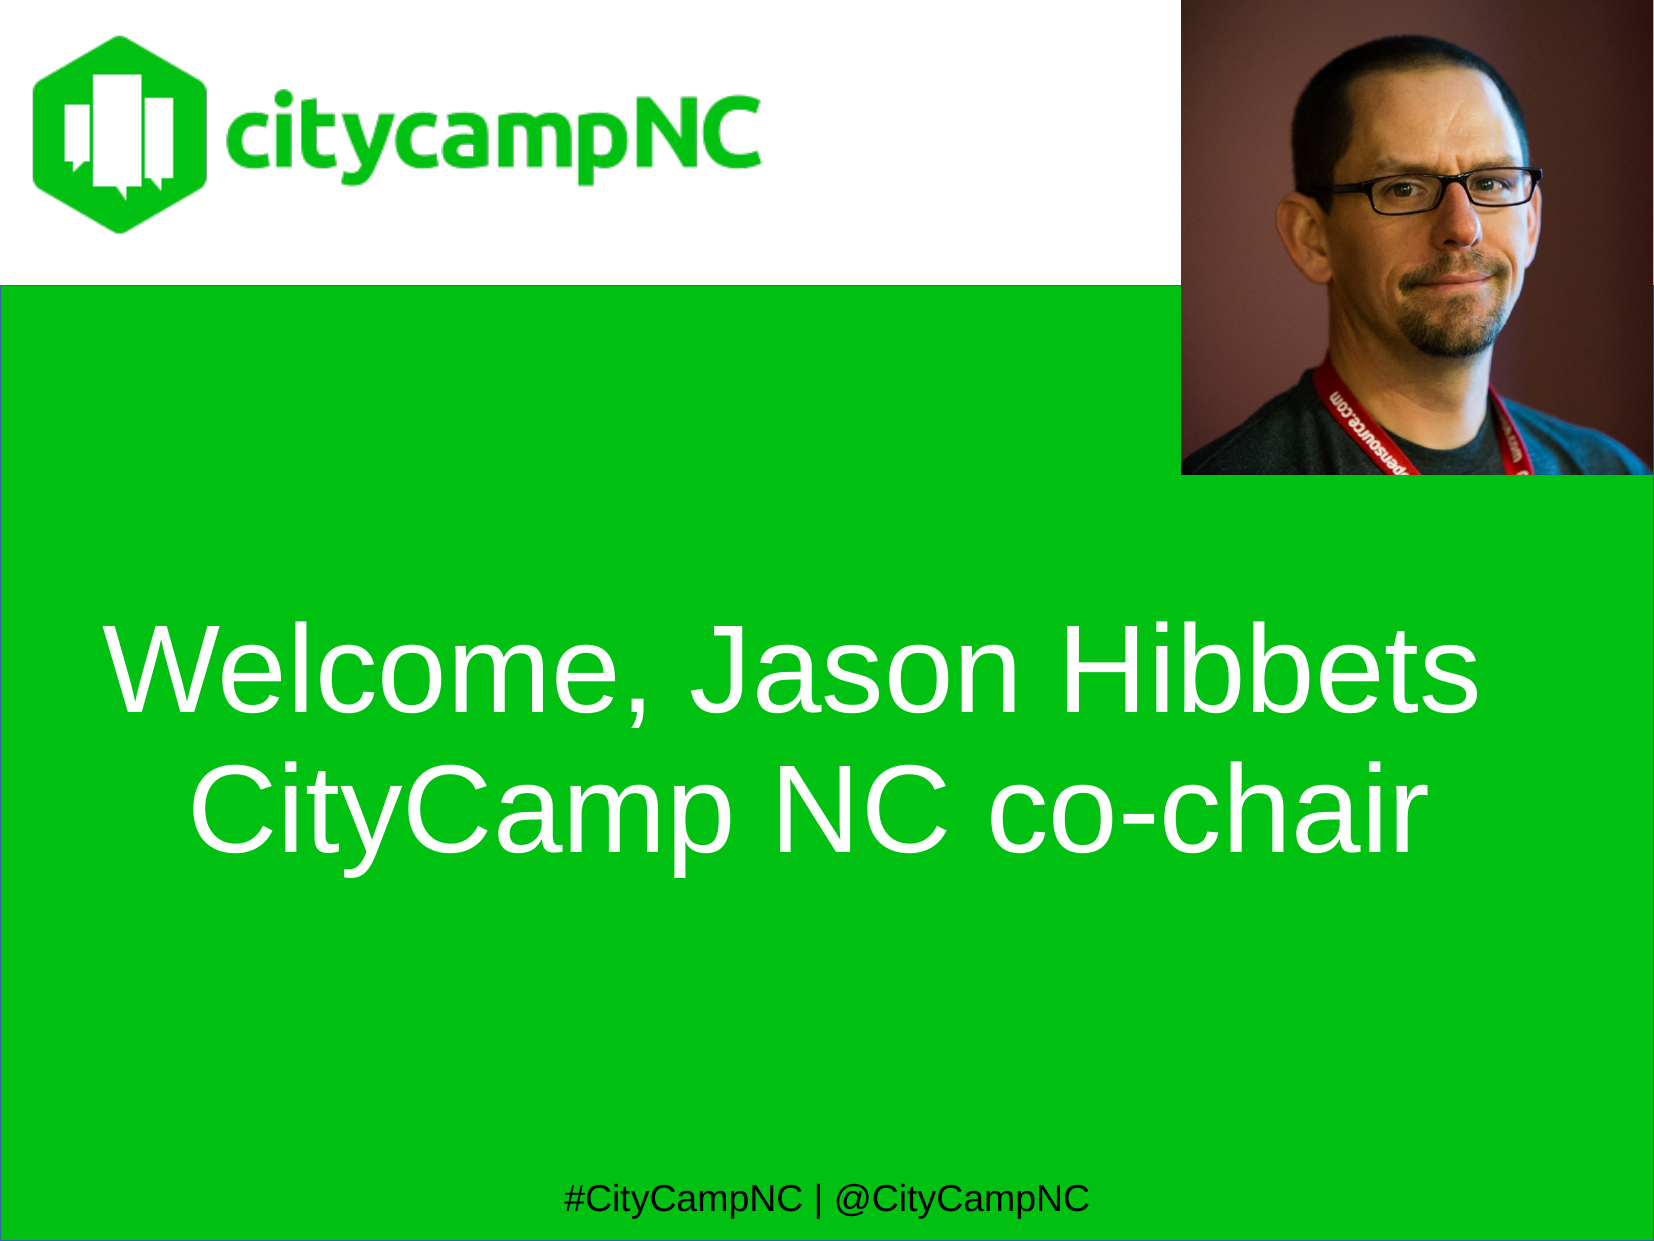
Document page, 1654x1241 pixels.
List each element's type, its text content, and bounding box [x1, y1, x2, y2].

picture [0, 3, 794, 267]
picture [1181, 0, 1654, 475]
picture [1546, 463, 1555, 469]
picture [1521, 420, 1631, 475]
text_box Welcome, Jason Hibbets CityCamp NC co-chair [87, 591, 1532, 887]
